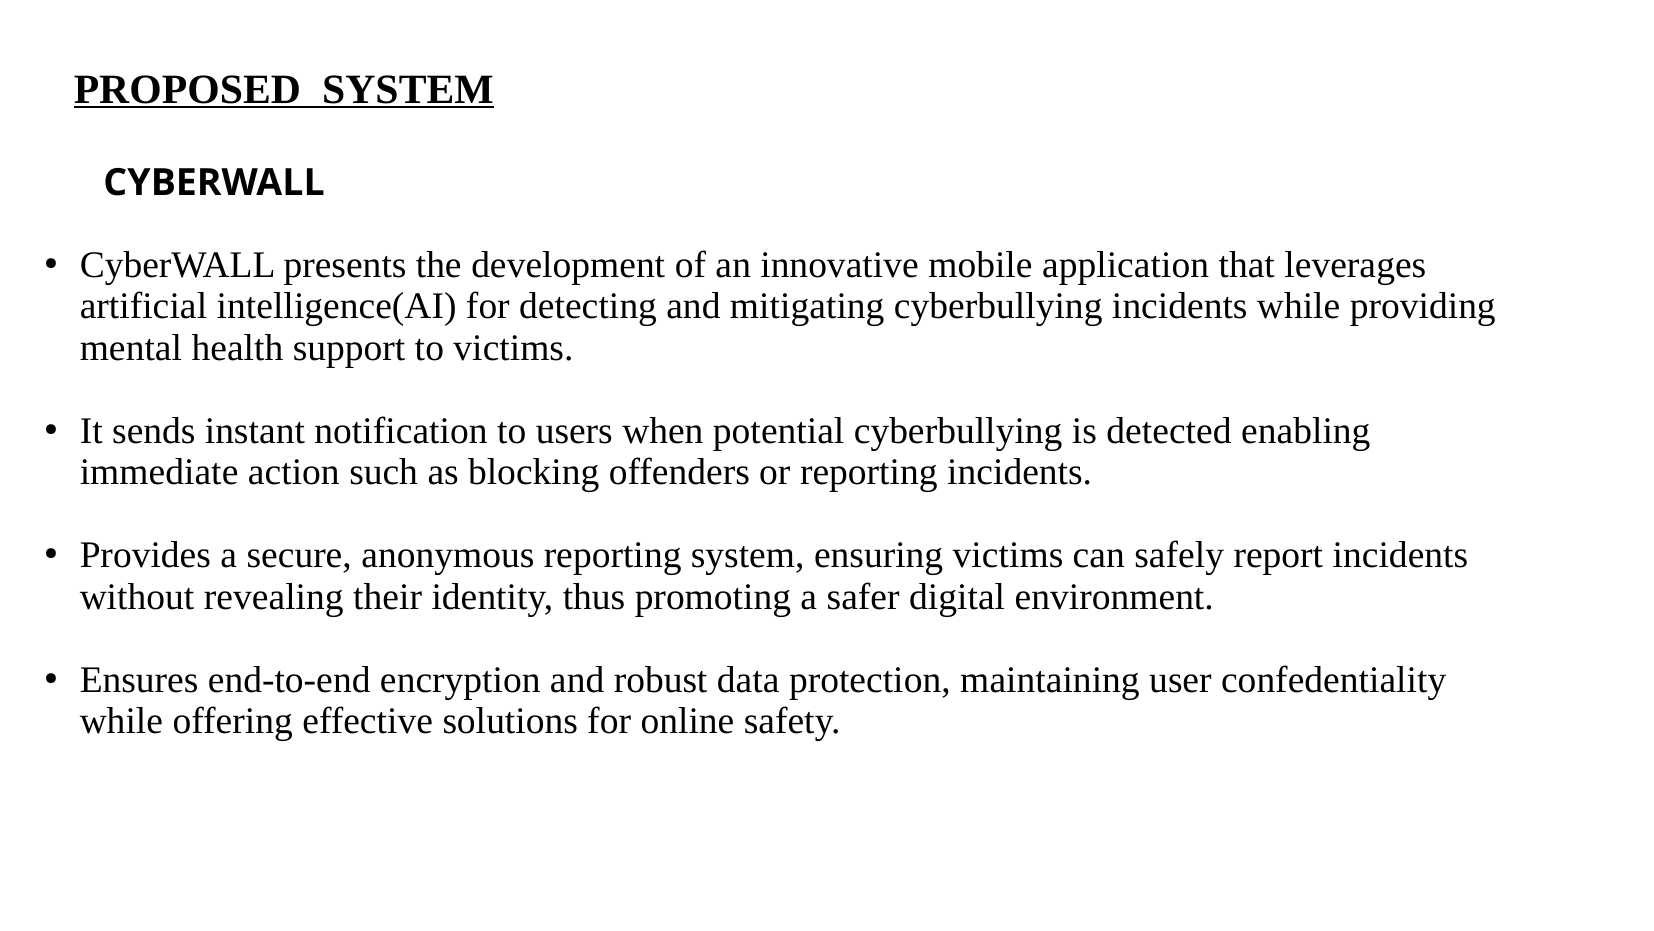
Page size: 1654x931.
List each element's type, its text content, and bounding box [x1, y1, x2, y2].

text_box CyberWALL presents the development of an innovative mobile application that leverages artificial intelligence(AI) for detecting and mitigating cyberbullying incidents while providing mental health support to victims. It sends instant notification to users when potential cyberbullying is detected enabling immediate action such as blocking offenders or reporting incidents. Provides a secure, anonymous reporting system, ensuring victims can safely report incidents without revealing their identity, thus promoting a safer digital environment. Ensures end-to-end encryption and robust data protection, maintaining user confedentiality while offering effective solutions for online safety. [29, 236, 1536, 857]
text_box PROPOSED SYSTEM [59, 59, 529, 133]
text_box CYBERWALL [88, 147, 370, 215]
